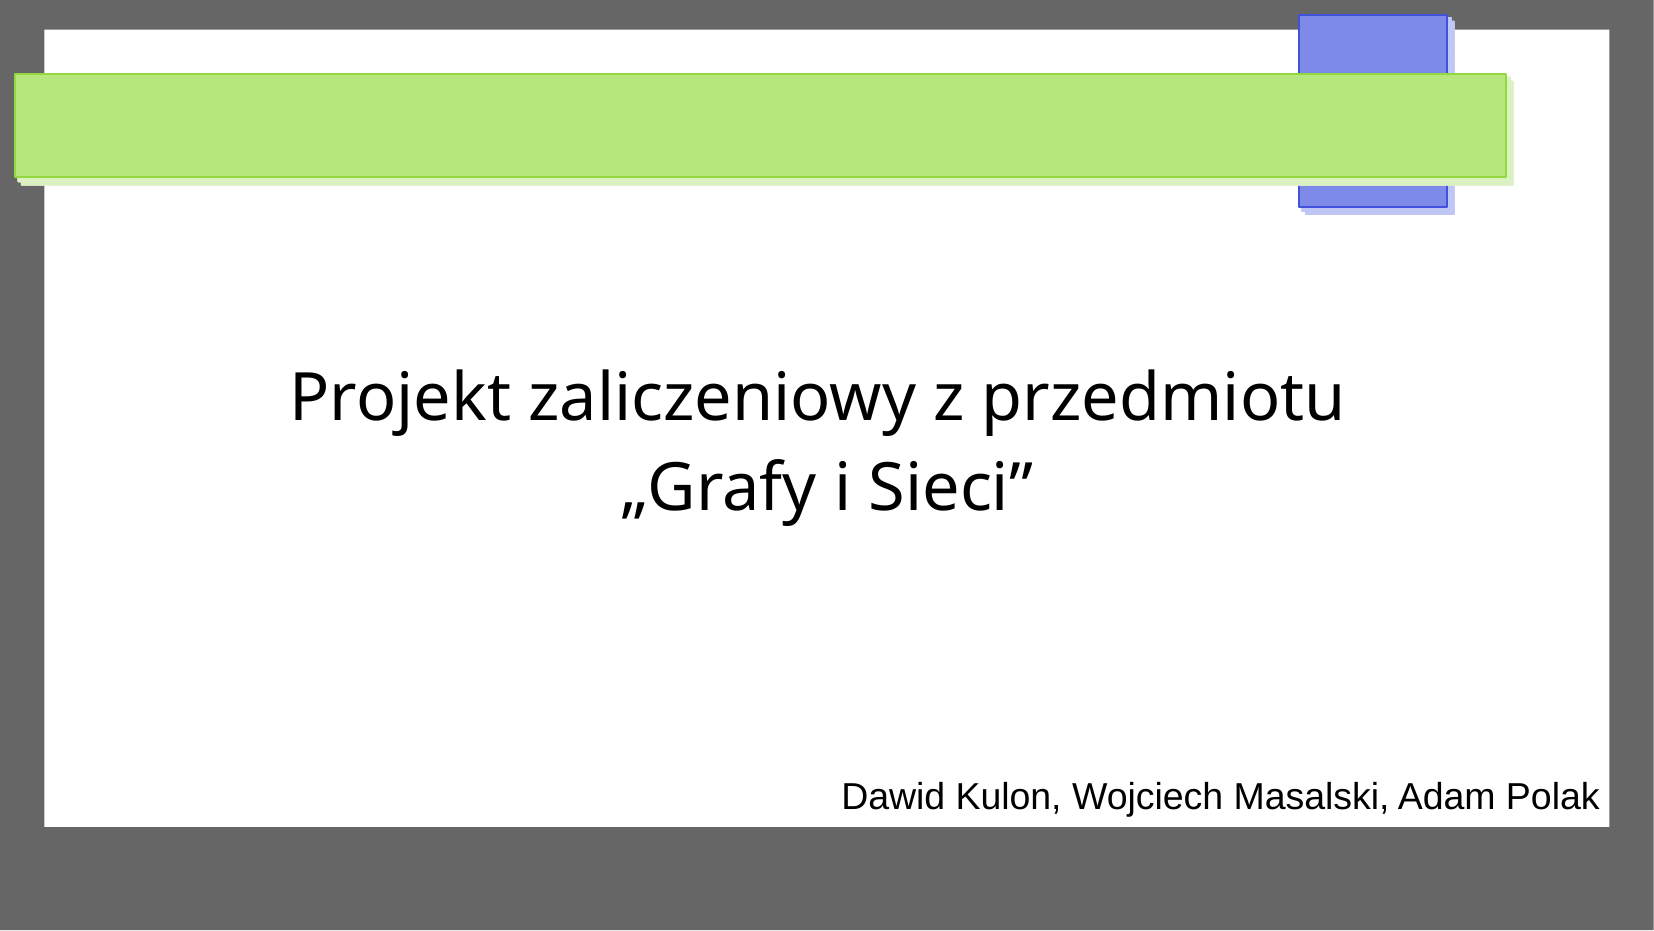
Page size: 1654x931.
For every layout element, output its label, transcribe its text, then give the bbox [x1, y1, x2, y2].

text_box Dawid Kulon, Wojciech Masalski, Adam Polak [826, 767, 1625, 827]
subtitle Projekt zaliczeniowy z przedmiotu „Grafy i Sieci” [118, 199, 1536, 680]
